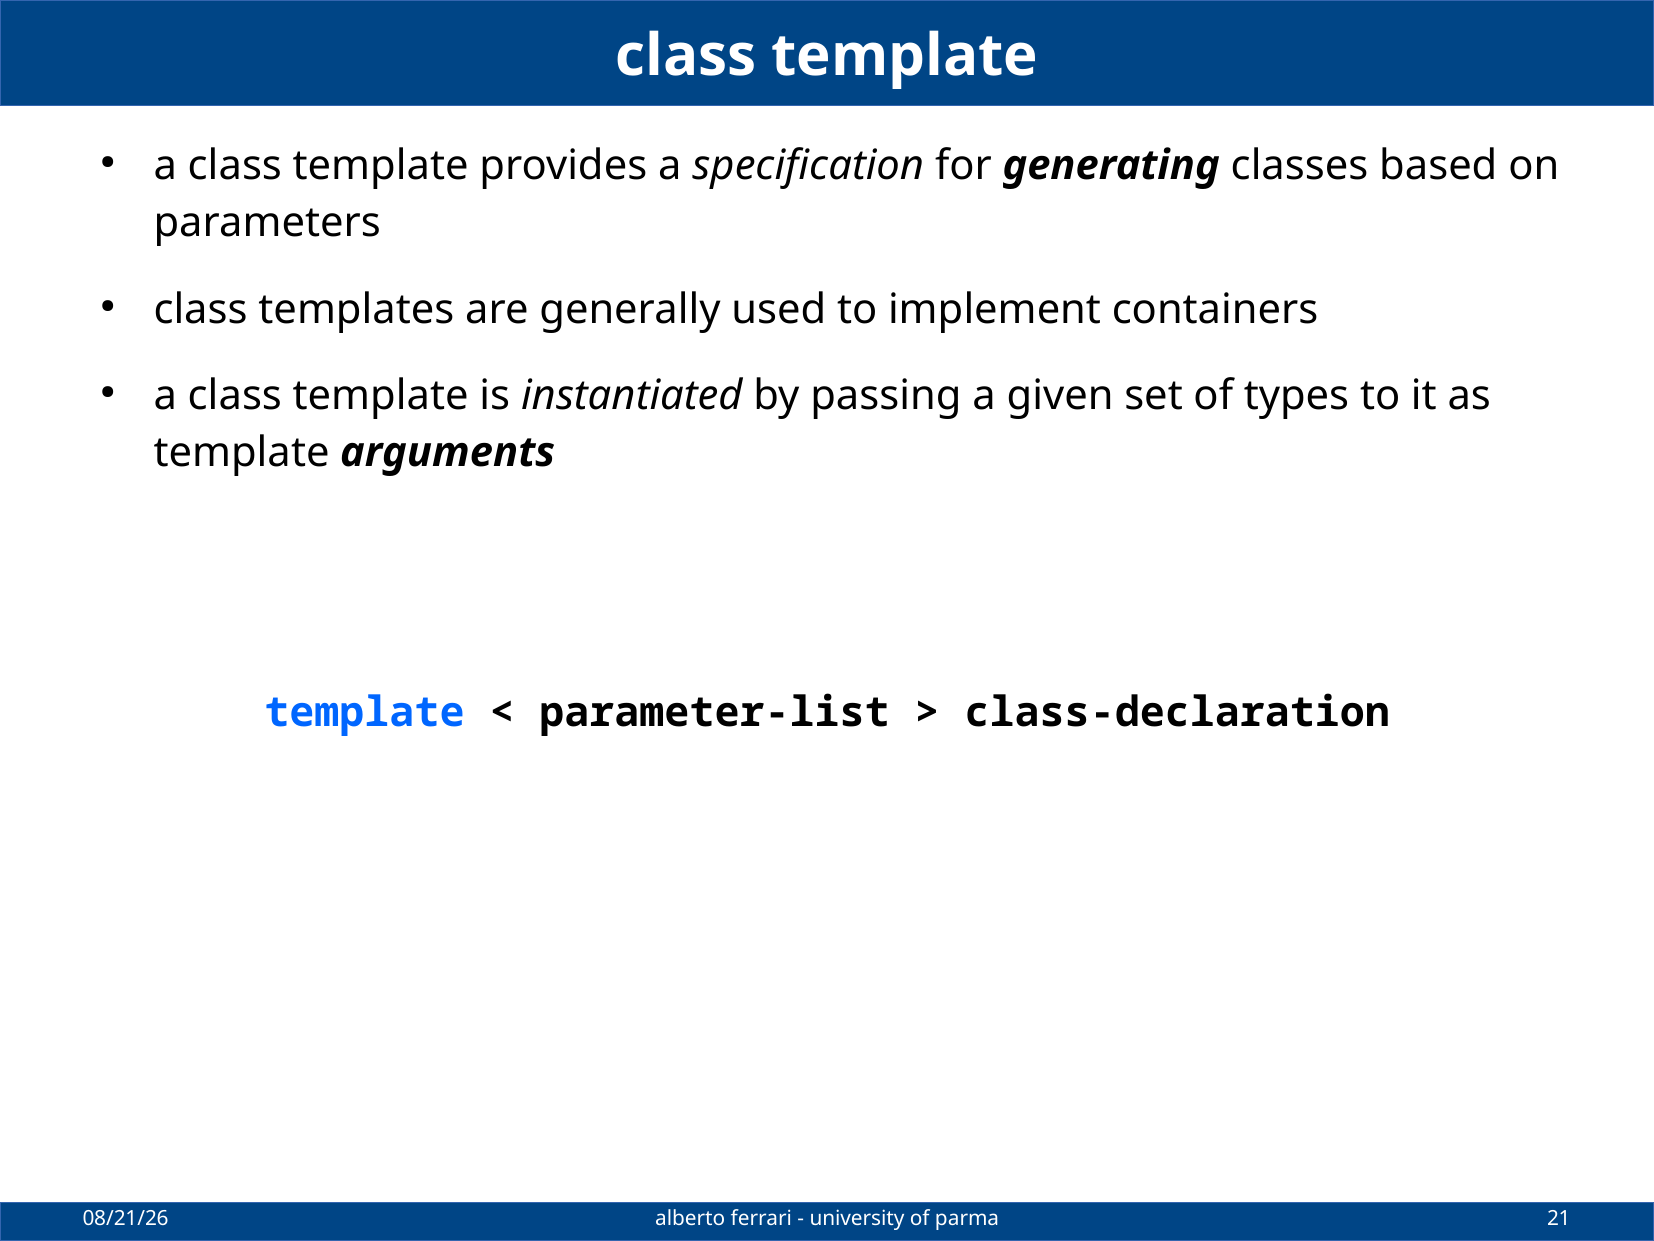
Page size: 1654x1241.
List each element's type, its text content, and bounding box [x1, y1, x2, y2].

title class template [0, 0, 1654, 106]
list a class template provides a specification for generating classes based on parameters class templates are generally used to implement containers a class template is instantiated by passing a given set of types to it as template arguments template < parameter-list > class-declaration [82, 135, 1571, 855]
